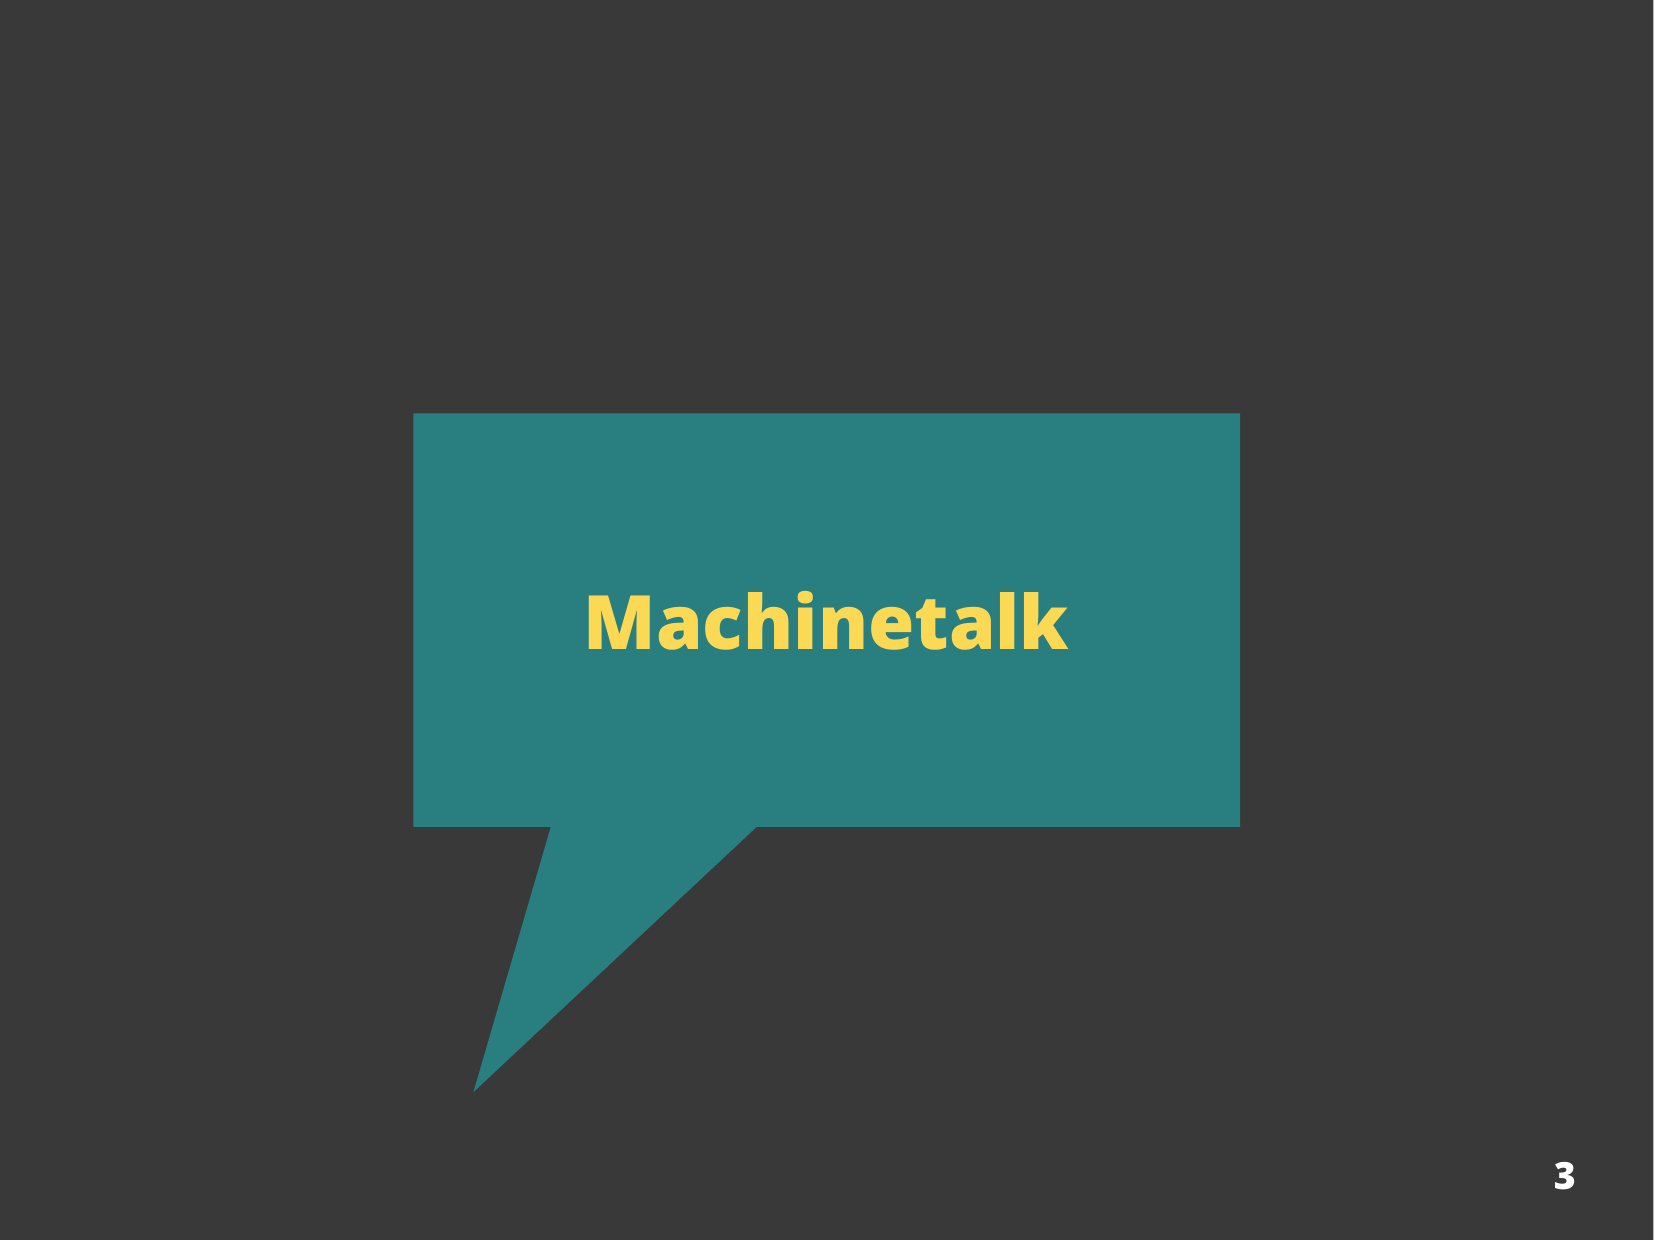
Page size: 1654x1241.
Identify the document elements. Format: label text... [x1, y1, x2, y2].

title Machinetalk [442, 442, 1211, 798]
